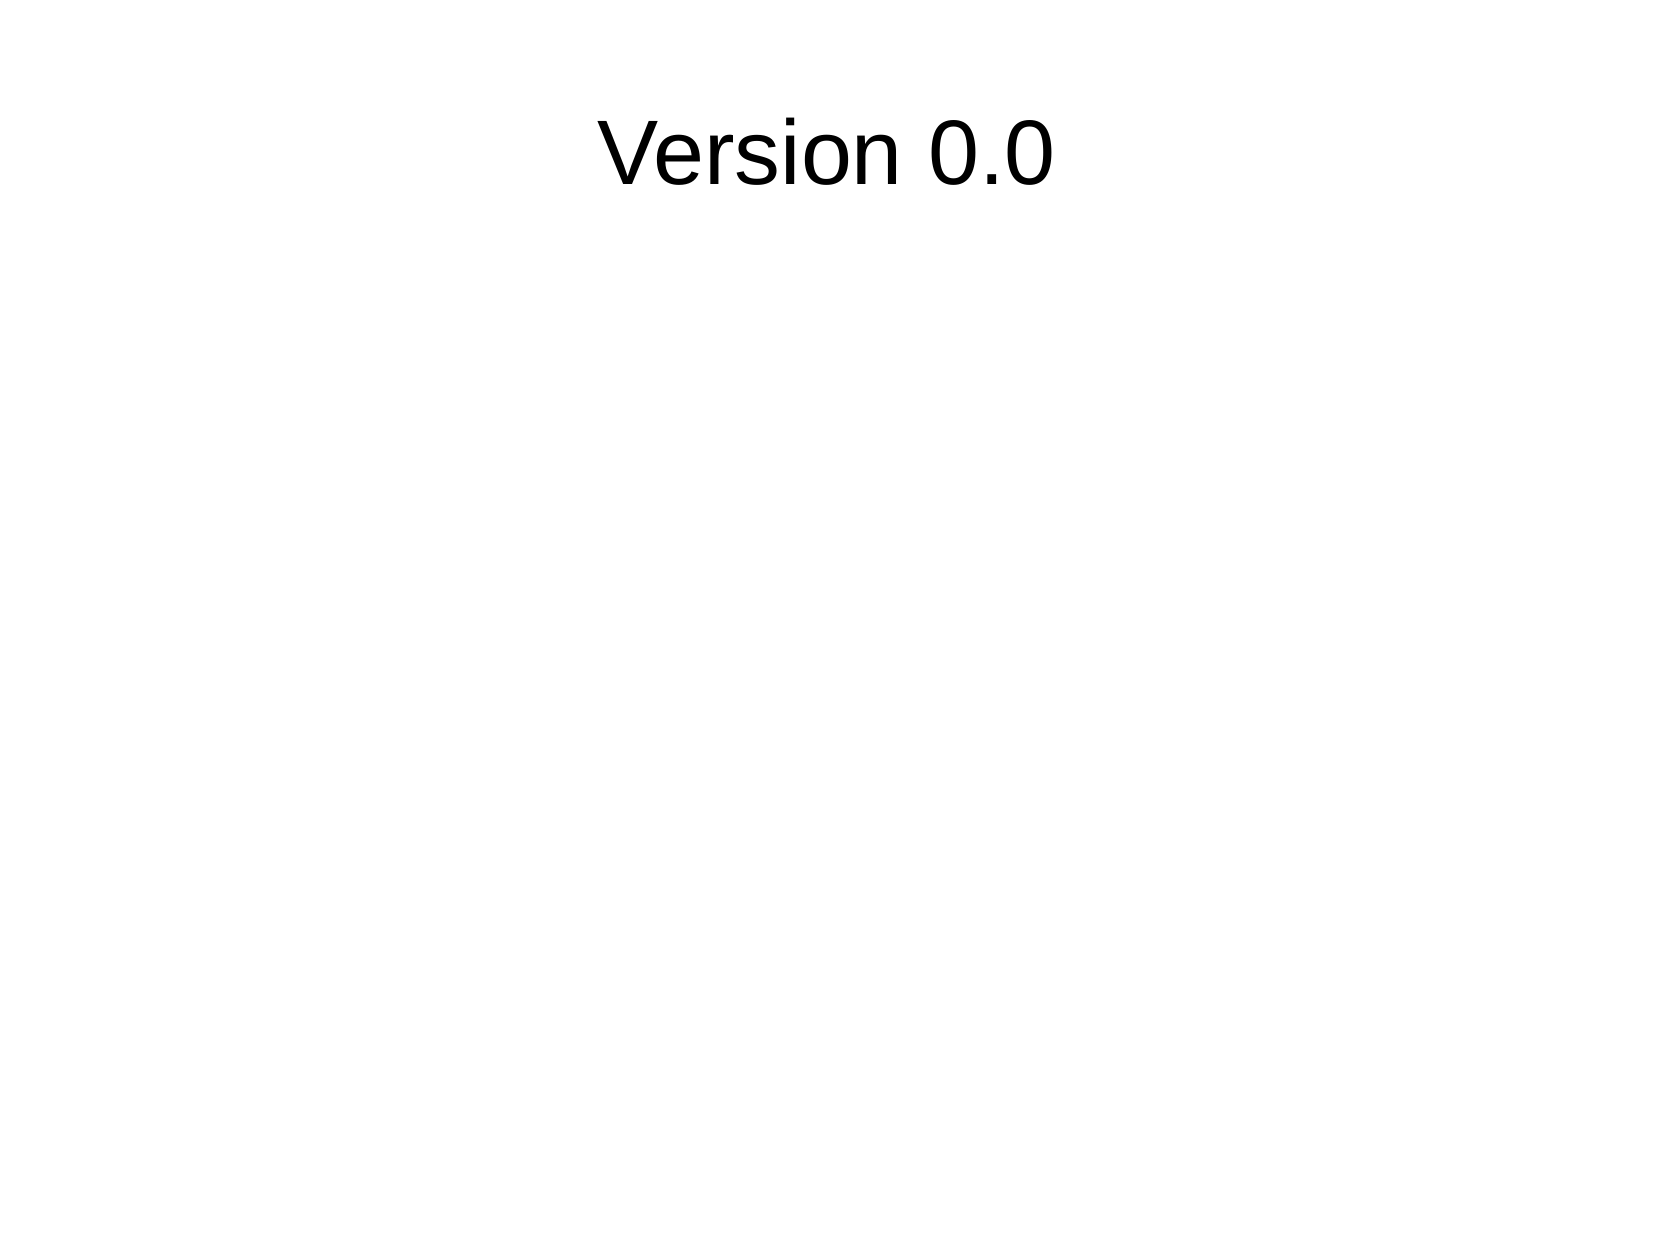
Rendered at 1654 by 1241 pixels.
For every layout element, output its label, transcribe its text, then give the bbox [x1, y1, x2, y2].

title Version 0.0 [82, 49, 1571, 257]
